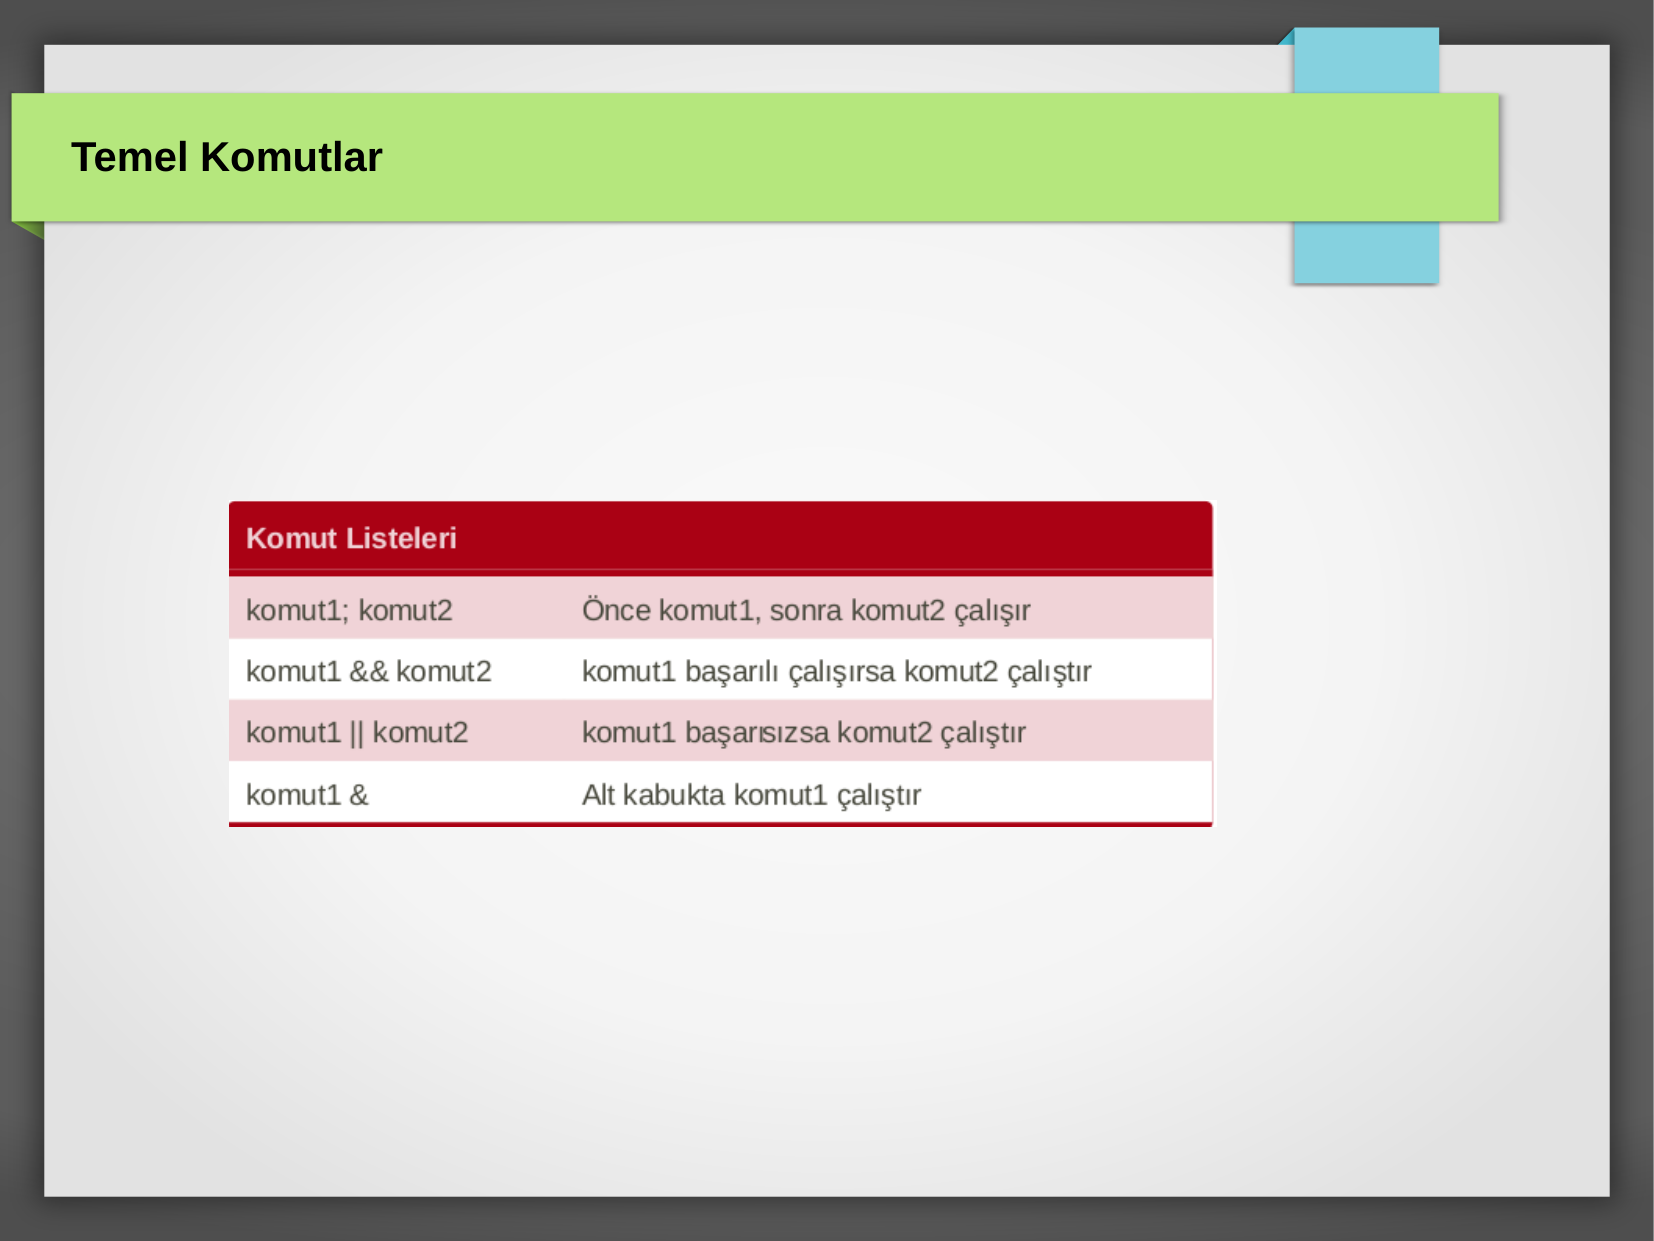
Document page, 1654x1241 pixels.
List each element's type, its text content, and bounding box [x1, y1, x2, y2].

picture [0, 0, 1654, 1241]
text_box Temel Komutlar [56, 126, 426, 207]
